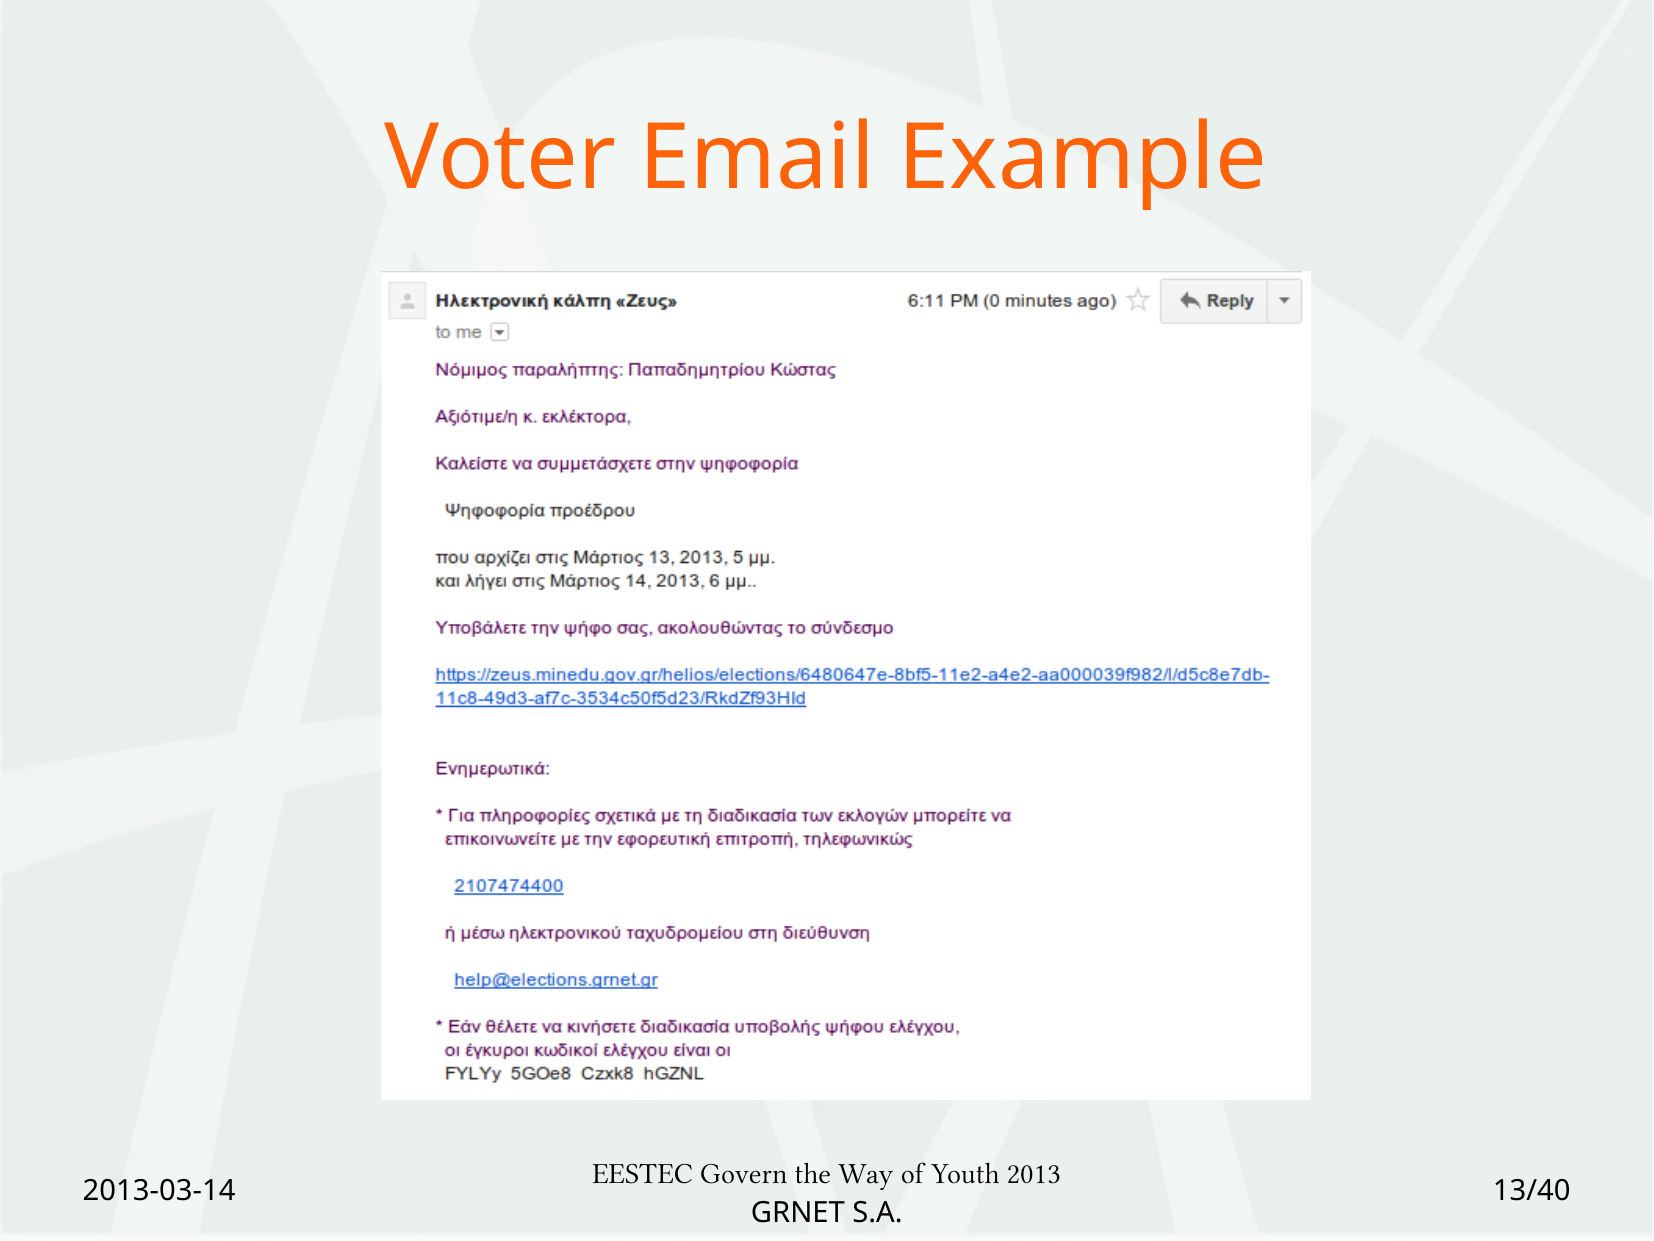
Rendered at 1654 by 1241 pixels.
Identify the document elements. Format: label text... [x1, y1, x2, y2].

picture [0, 0, 1654, 1241]
title Voter Email Example [82, 49, 1571, 257]
